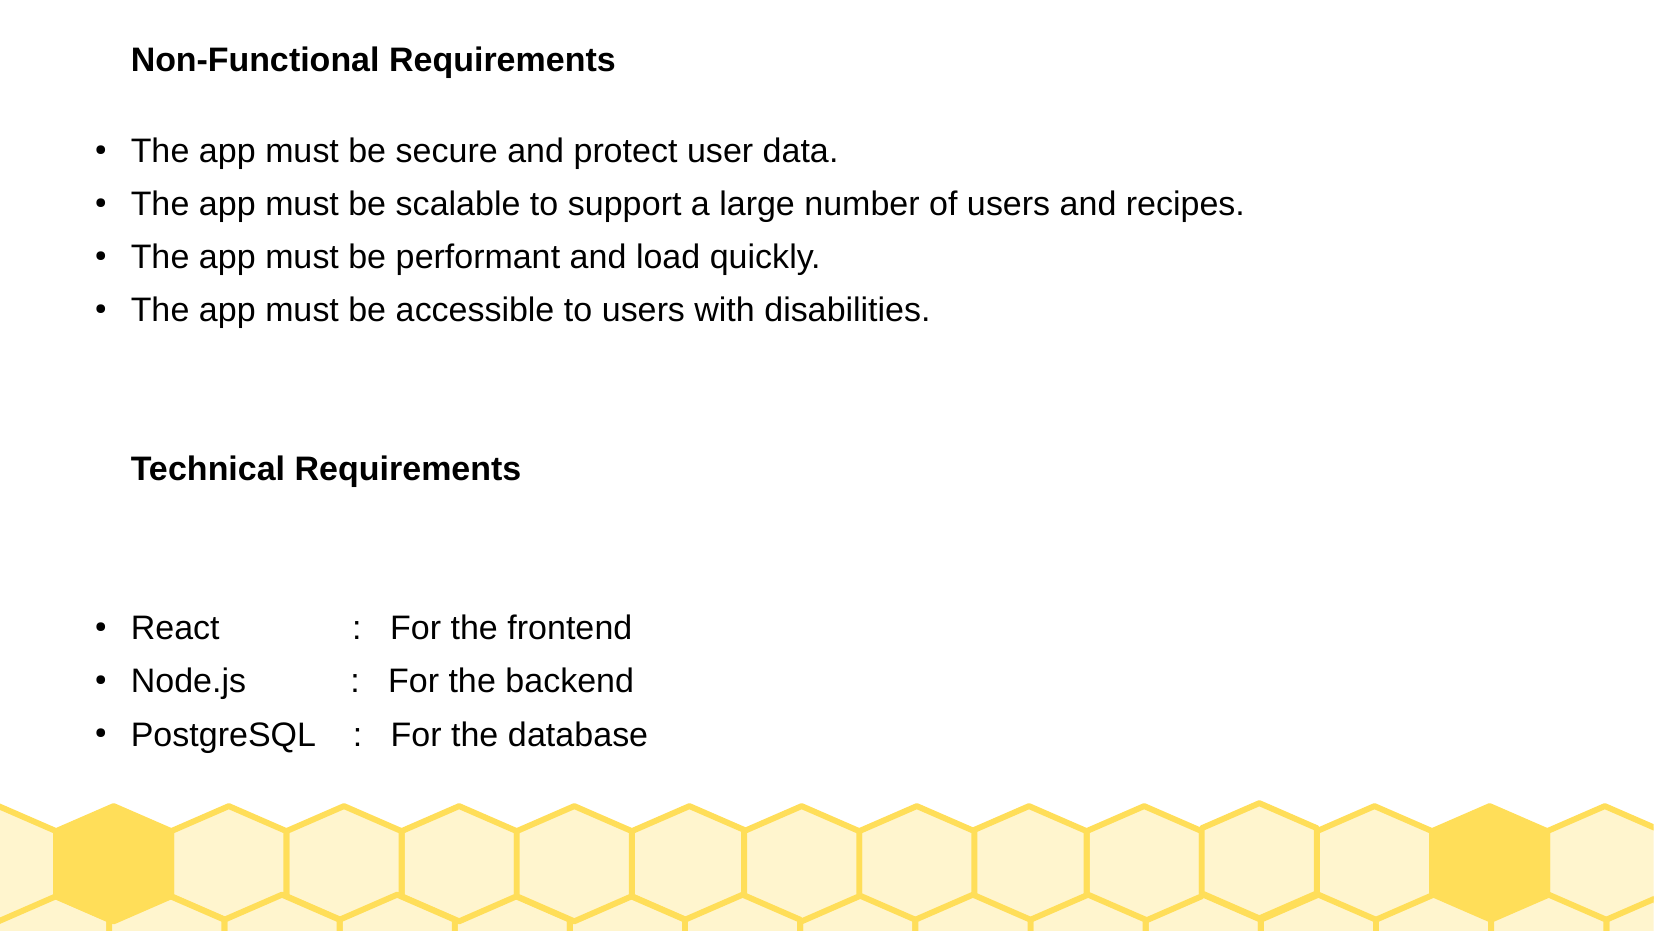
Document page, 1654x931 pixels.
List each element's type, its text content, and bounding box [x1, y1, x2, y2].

list Non-Functional Requirements The app must be secure and protect user data. The app must be scalable to support a large number of users and recipes. The app must be performant and load quickly. The app must be accessible to users with disabilities. Technical Requirements React : For the frontend Node.js : For the backend PostgreSQL : For the database [82, 40, 1571, 758]
